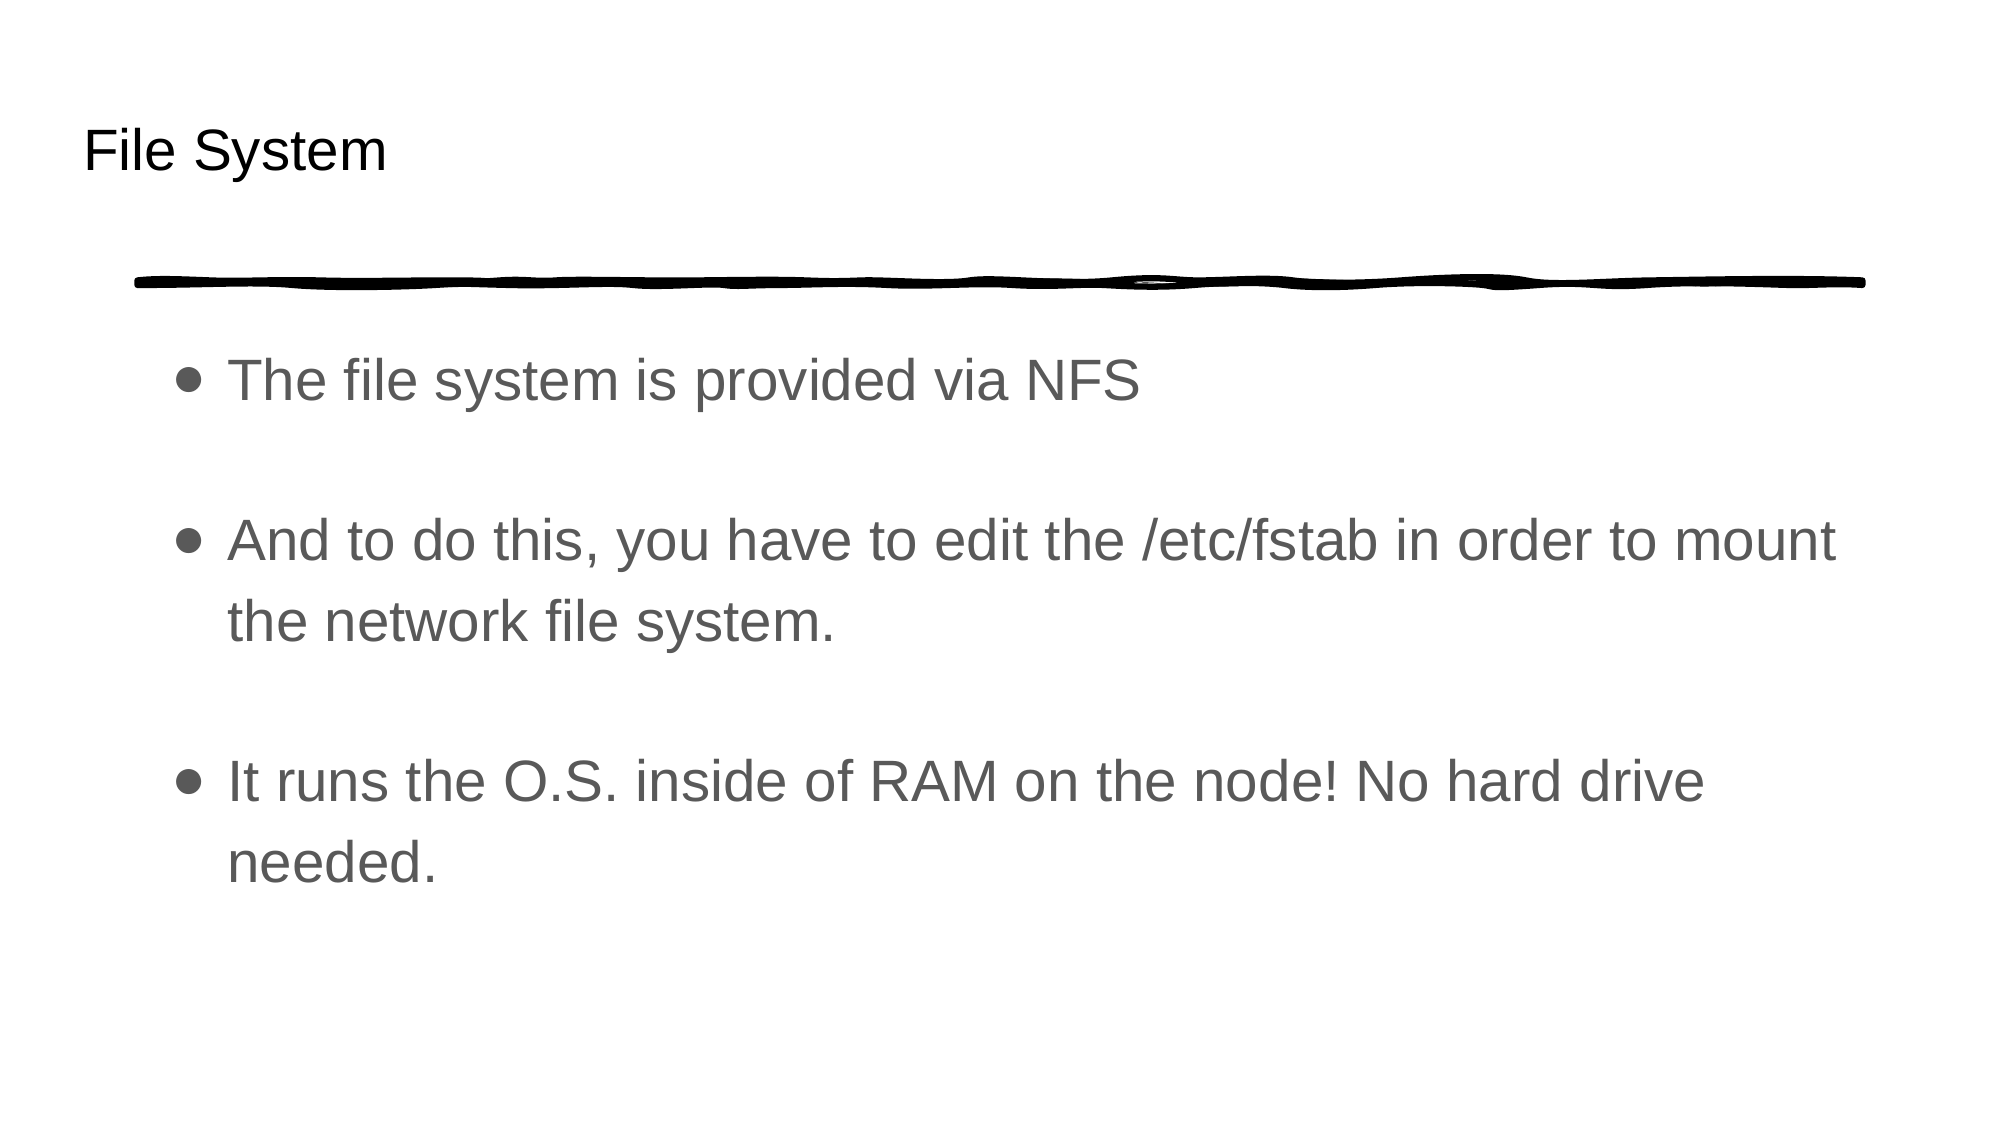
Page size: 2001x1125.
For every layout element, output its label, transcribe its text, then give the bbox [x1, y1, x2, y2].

list The file system is provided via NFS And to do this, you have to edit the /etc/fstab in order to mount the network file system. It runs the O.S. inside of RAM on the node! No hard drive needed. [137, 316, 1863, 1014]
title File System [68, 97, 1932, 223]
